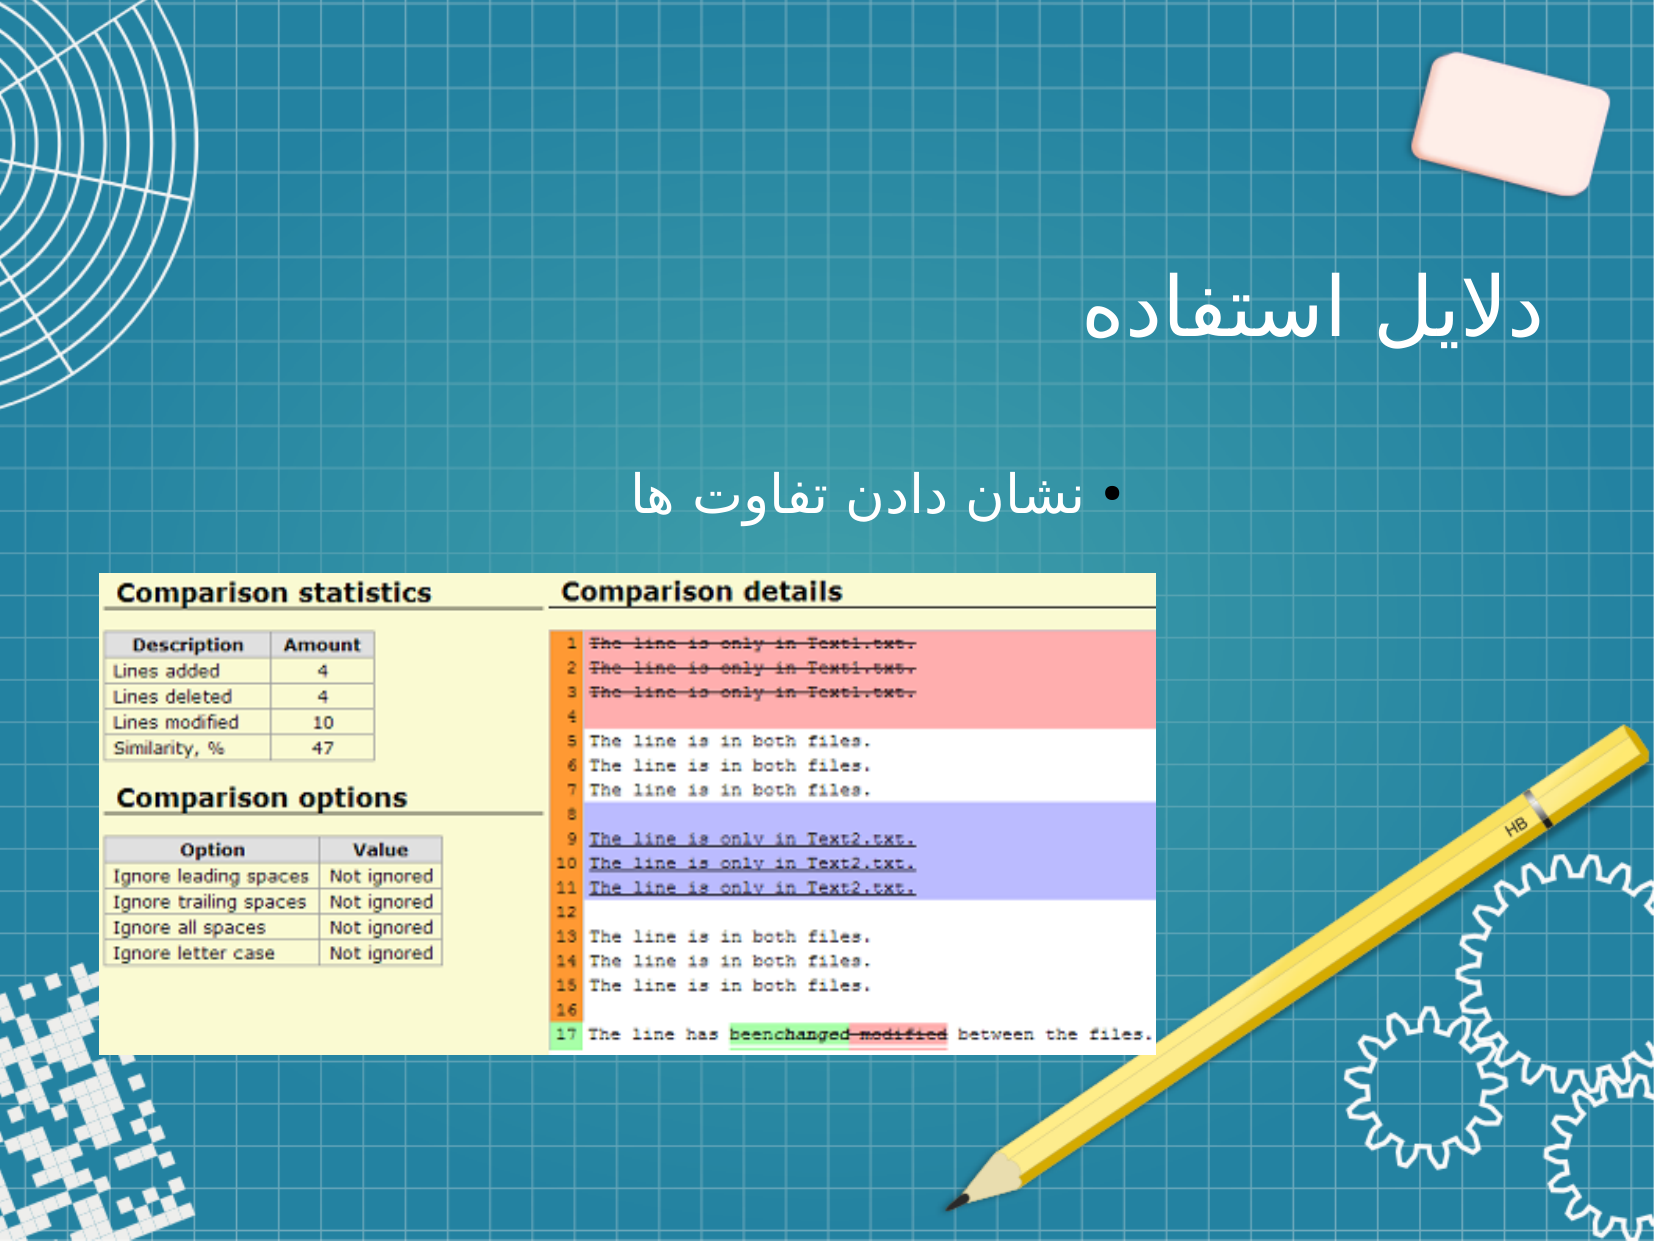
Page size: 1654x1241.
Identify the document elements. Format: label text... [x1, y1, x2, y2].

subtitle نشان دادن تفاوت ها [131, 420, 1621, 571]
picture [0, 0, 1654, 1241]
title دلایل استفاده [131, 225, 1546, 391]
